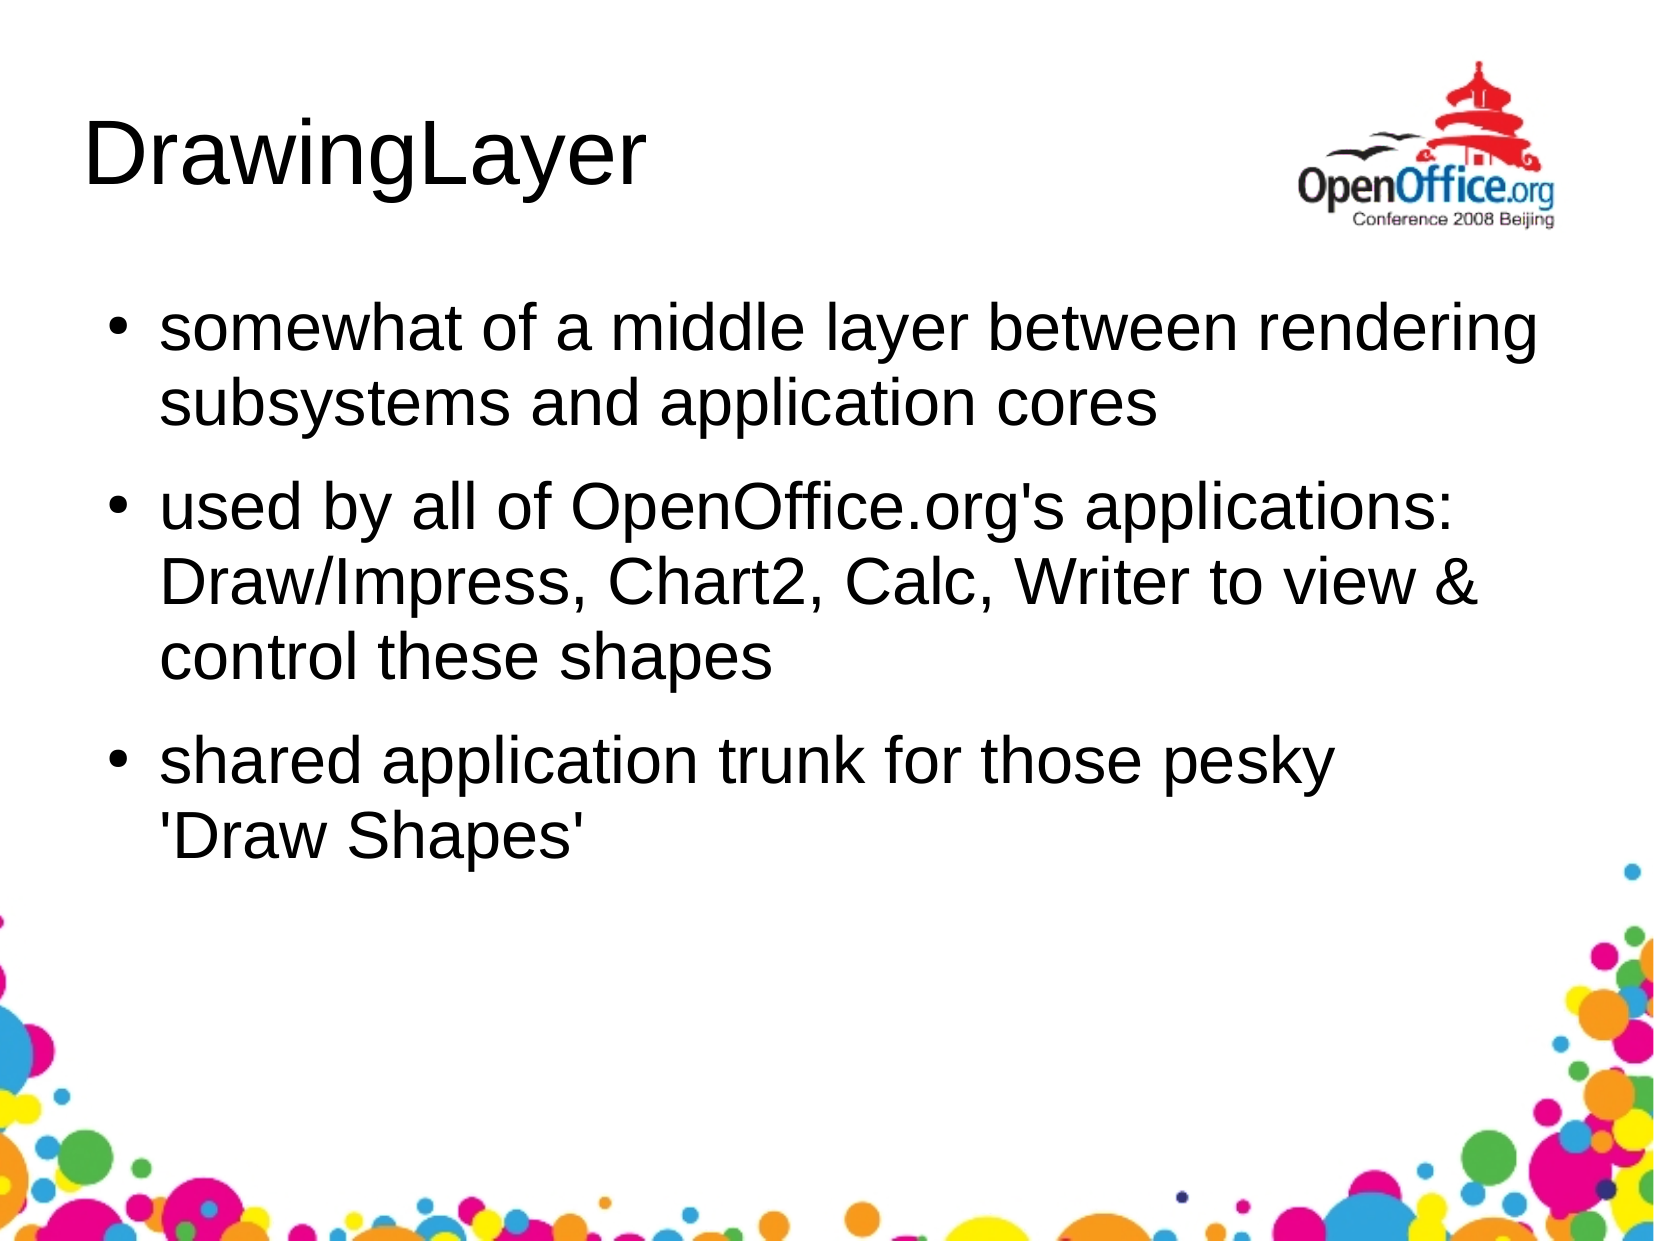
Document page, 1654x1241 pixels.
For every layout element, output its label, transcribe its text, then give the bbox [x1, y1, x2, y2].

title DrawingLayer [82, 49, 1258, 257]
picture [1285, 51, 1569, 250]
picture [0, 810, 1654, 1241]
list somewhat of a middle layer between rendering subsystems and application cores used by all of OpenOffice.org's applications: Draw/Impress, Chart2, Calc, Writer to view & control these shapes shared application trunk for those pesky 'Draw Shapes' [88, 290, 1577, 1109]
